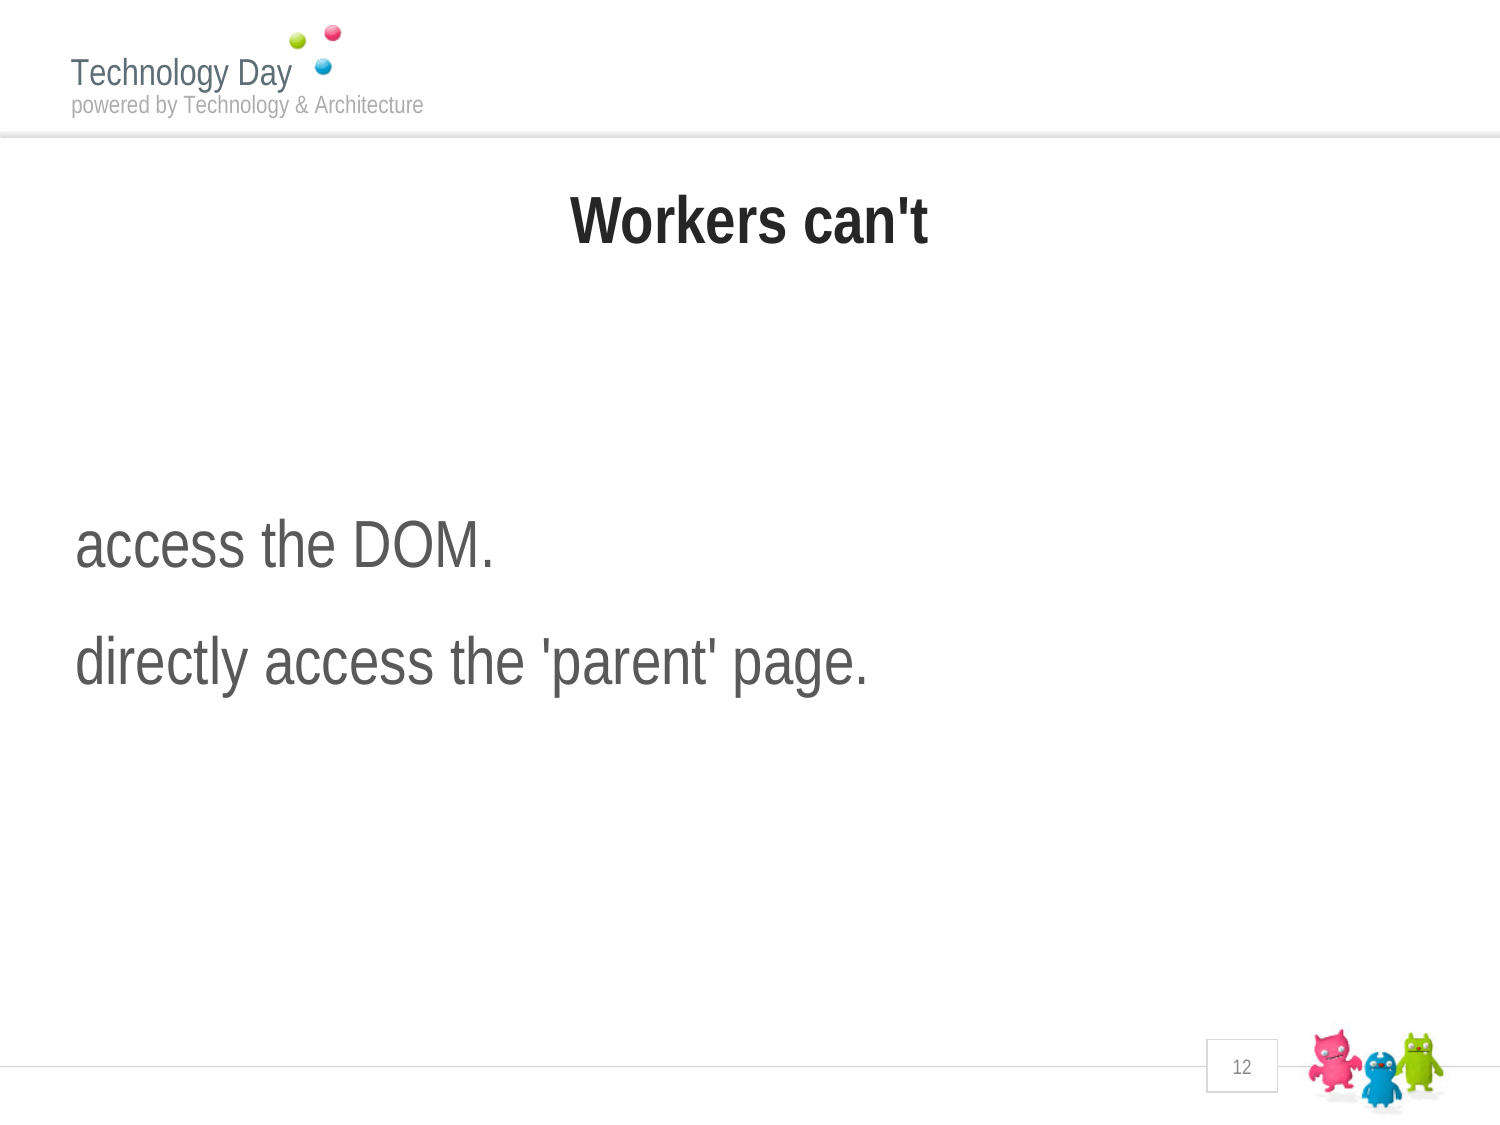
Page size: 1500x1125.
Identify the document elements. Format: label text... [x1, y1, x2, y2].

picture [0, 1012, 1500, 1125]
subtitle access the DOM. directly access the 'parent' page. [74, 284, 1425, 1012]
text_box <number> [1206, 1039, 1278, 1093]
title Workers can't [74, 163, 1425, 270]
